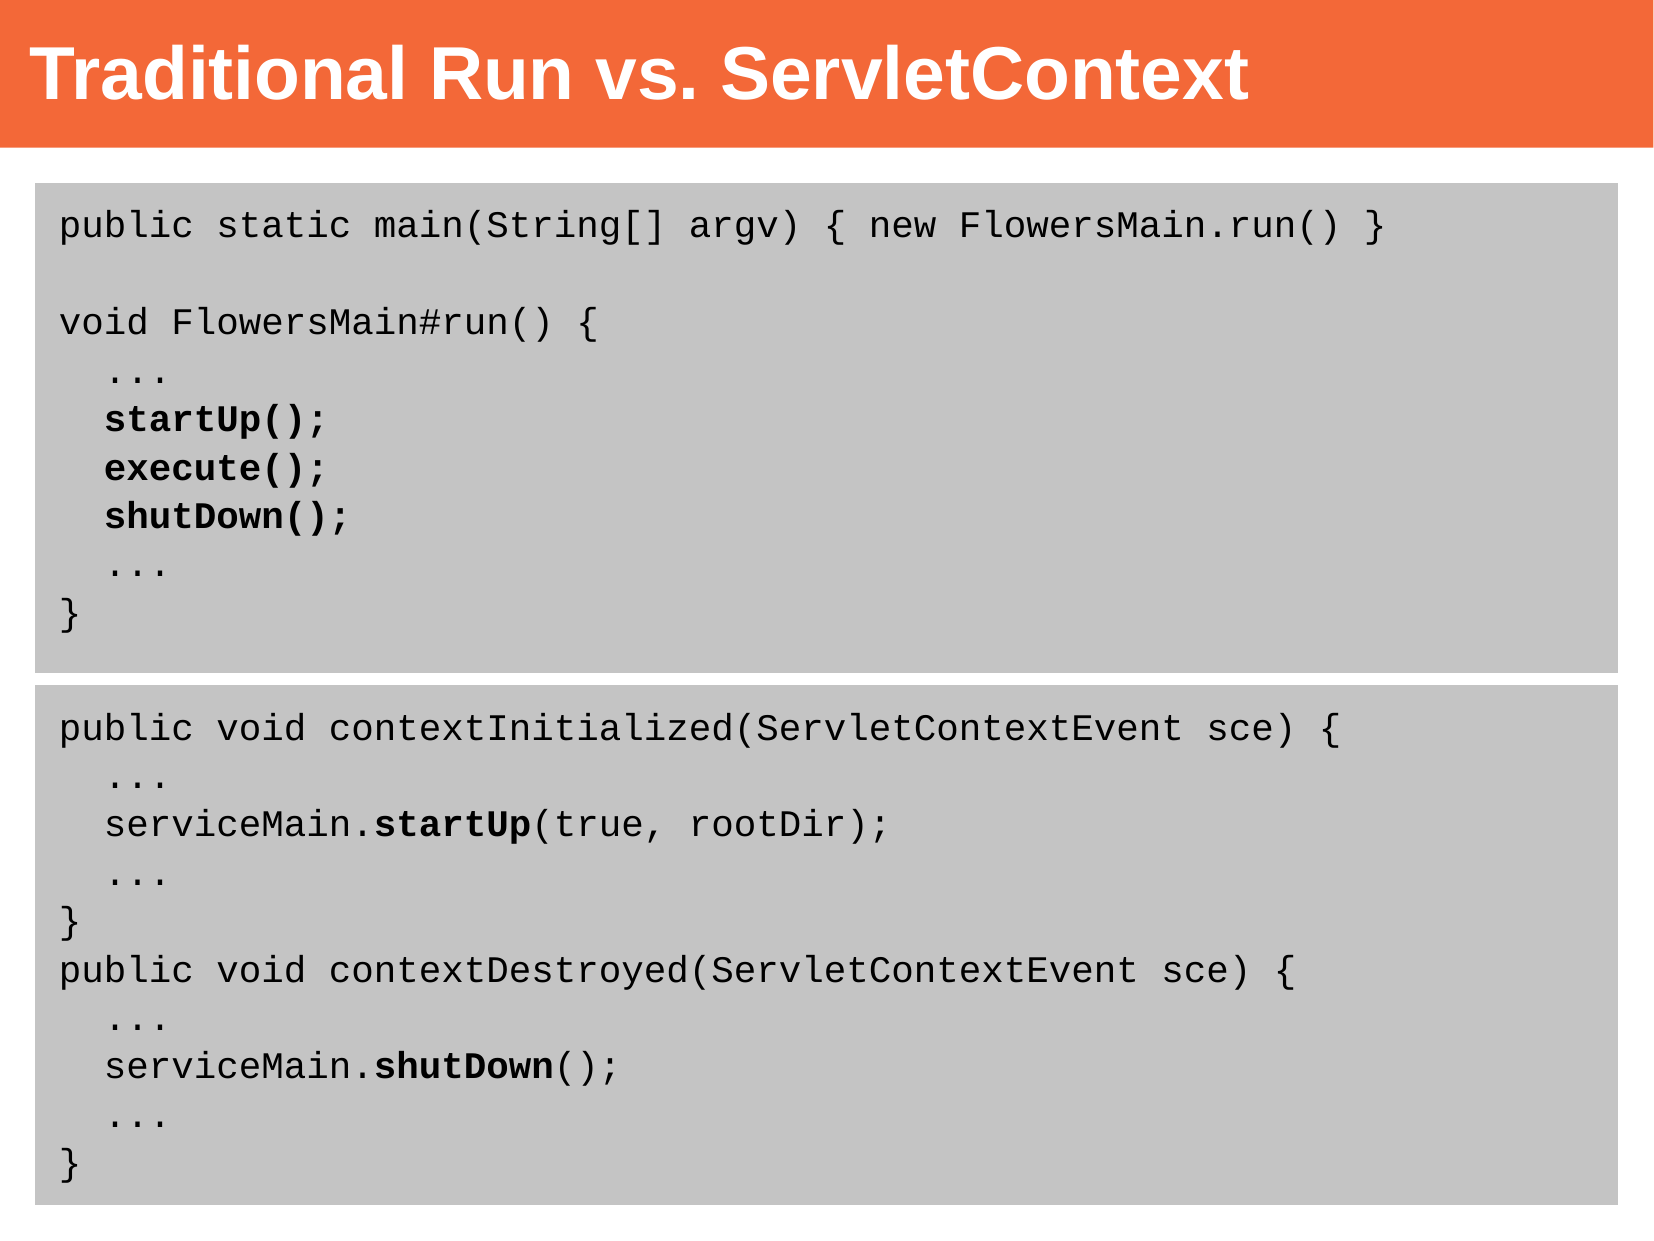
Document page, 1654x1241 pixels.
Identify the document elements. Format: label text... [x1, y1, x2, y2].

list public void contextInitialized(ServletContextEvent sce) { ... serviceMain.startUp(true, rootDir); ... } public void contextDestroyed(ServletContextEvent sce) { ... serviceMain.shutDown(); ... } [29, 679, 1625, 1211]
title Traditional Run vs. ServletContext [0, 0, 1654, 148]
list public static main(String[] argv) { new FlowersMain.run() } void FlowersMain#run() { ... startUp(); execute(); shutDown(); ... } [29, 177, 1625, 673]
